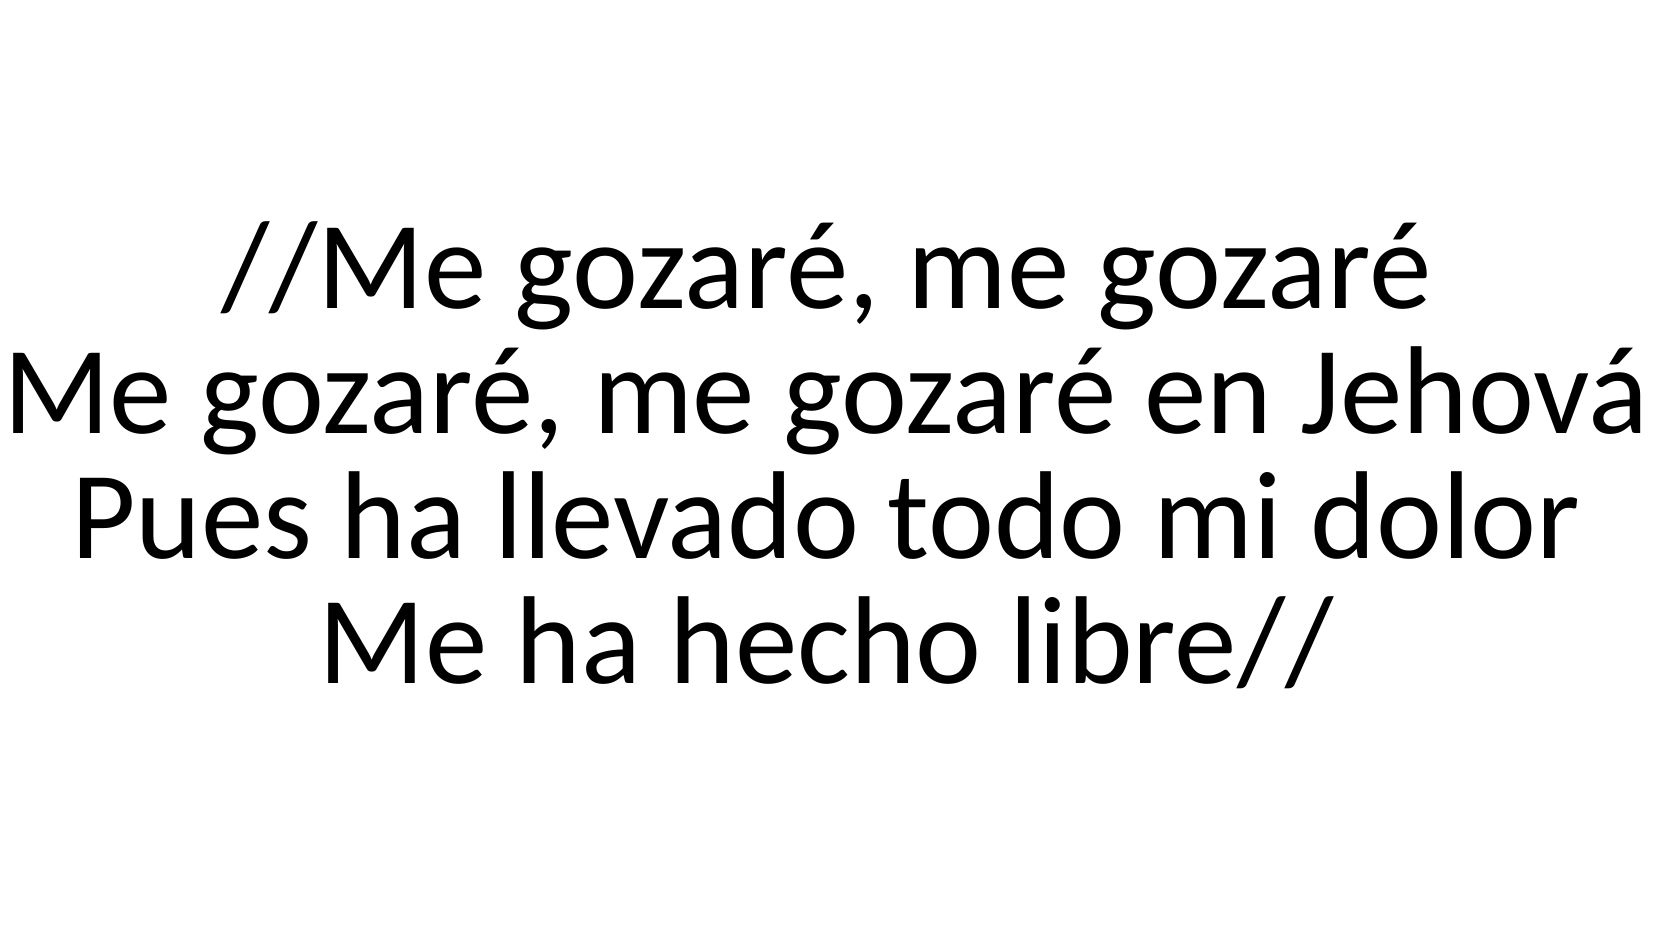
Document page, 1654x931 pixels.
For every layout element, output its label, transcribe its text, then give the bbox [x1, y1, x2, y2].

title //Me gozaré, me gozaré Me gozaré, me gozaré en Jehová Pues ha llevado todo mi dolor Me ha hecho libre// [0, 0, 1654, 931]
